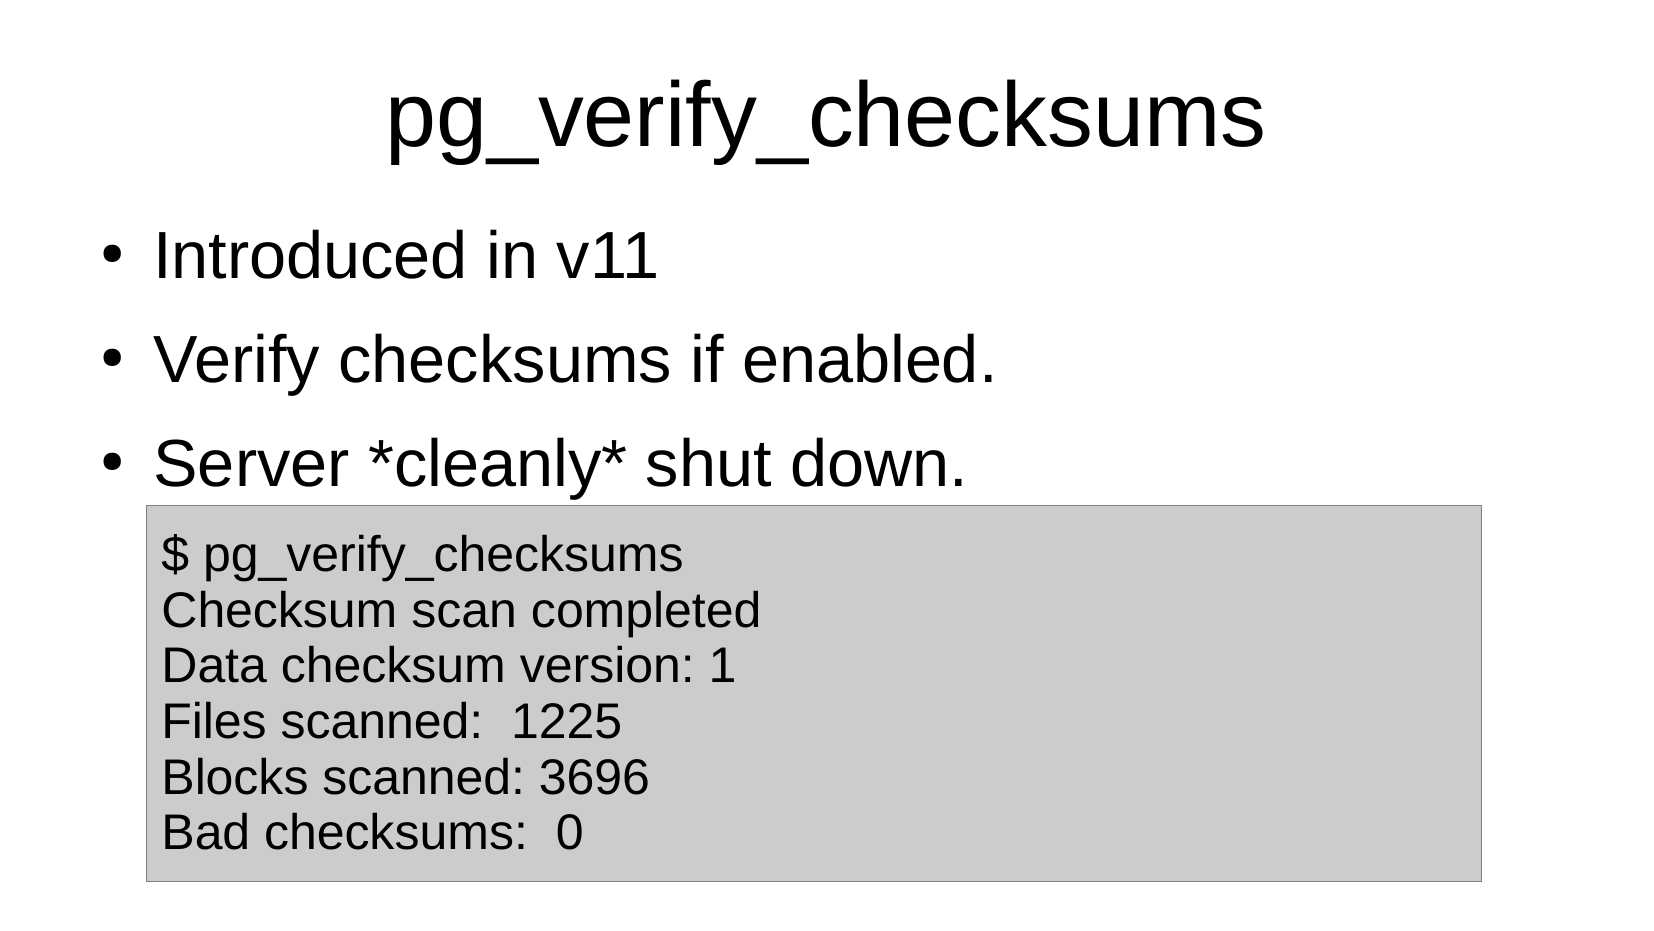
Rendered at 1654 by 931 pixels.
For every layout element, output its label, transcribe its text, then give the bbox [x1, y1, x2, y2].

text_box $ pg_verify_checksums Checksum scan completed Data checksum version: 1 Files scanned: 1225 Blocks scanned: 3696 Bad checksums: 0 [146, 505, 1482, 882]
list Introduced in v11 Verify checksums if enabled. Server *cleanly* shut down. [82, 217, 1571, 758]
title pg_verify_checksums [82, 37, 1571, 193]
